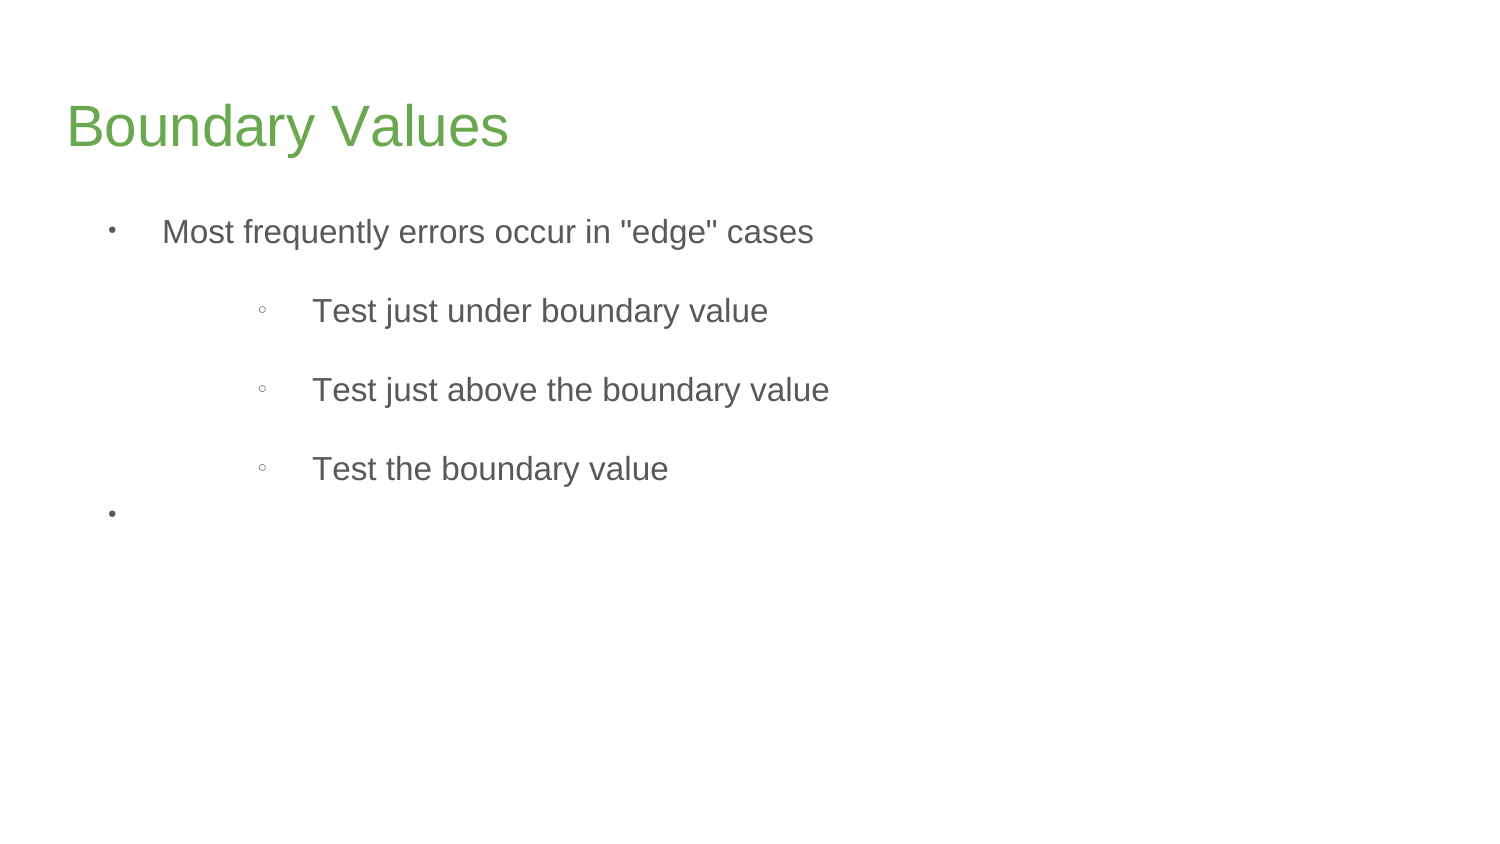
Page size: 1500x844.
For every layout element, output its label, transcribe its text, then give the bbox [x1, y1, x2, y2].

title Boundary Values [51, 72, 1449, 167]
list Most frequently errors occur in "edge" cases Test just under boundary value Test just above the boundary value Test the boundary value [51, 189, 1449, 553]
